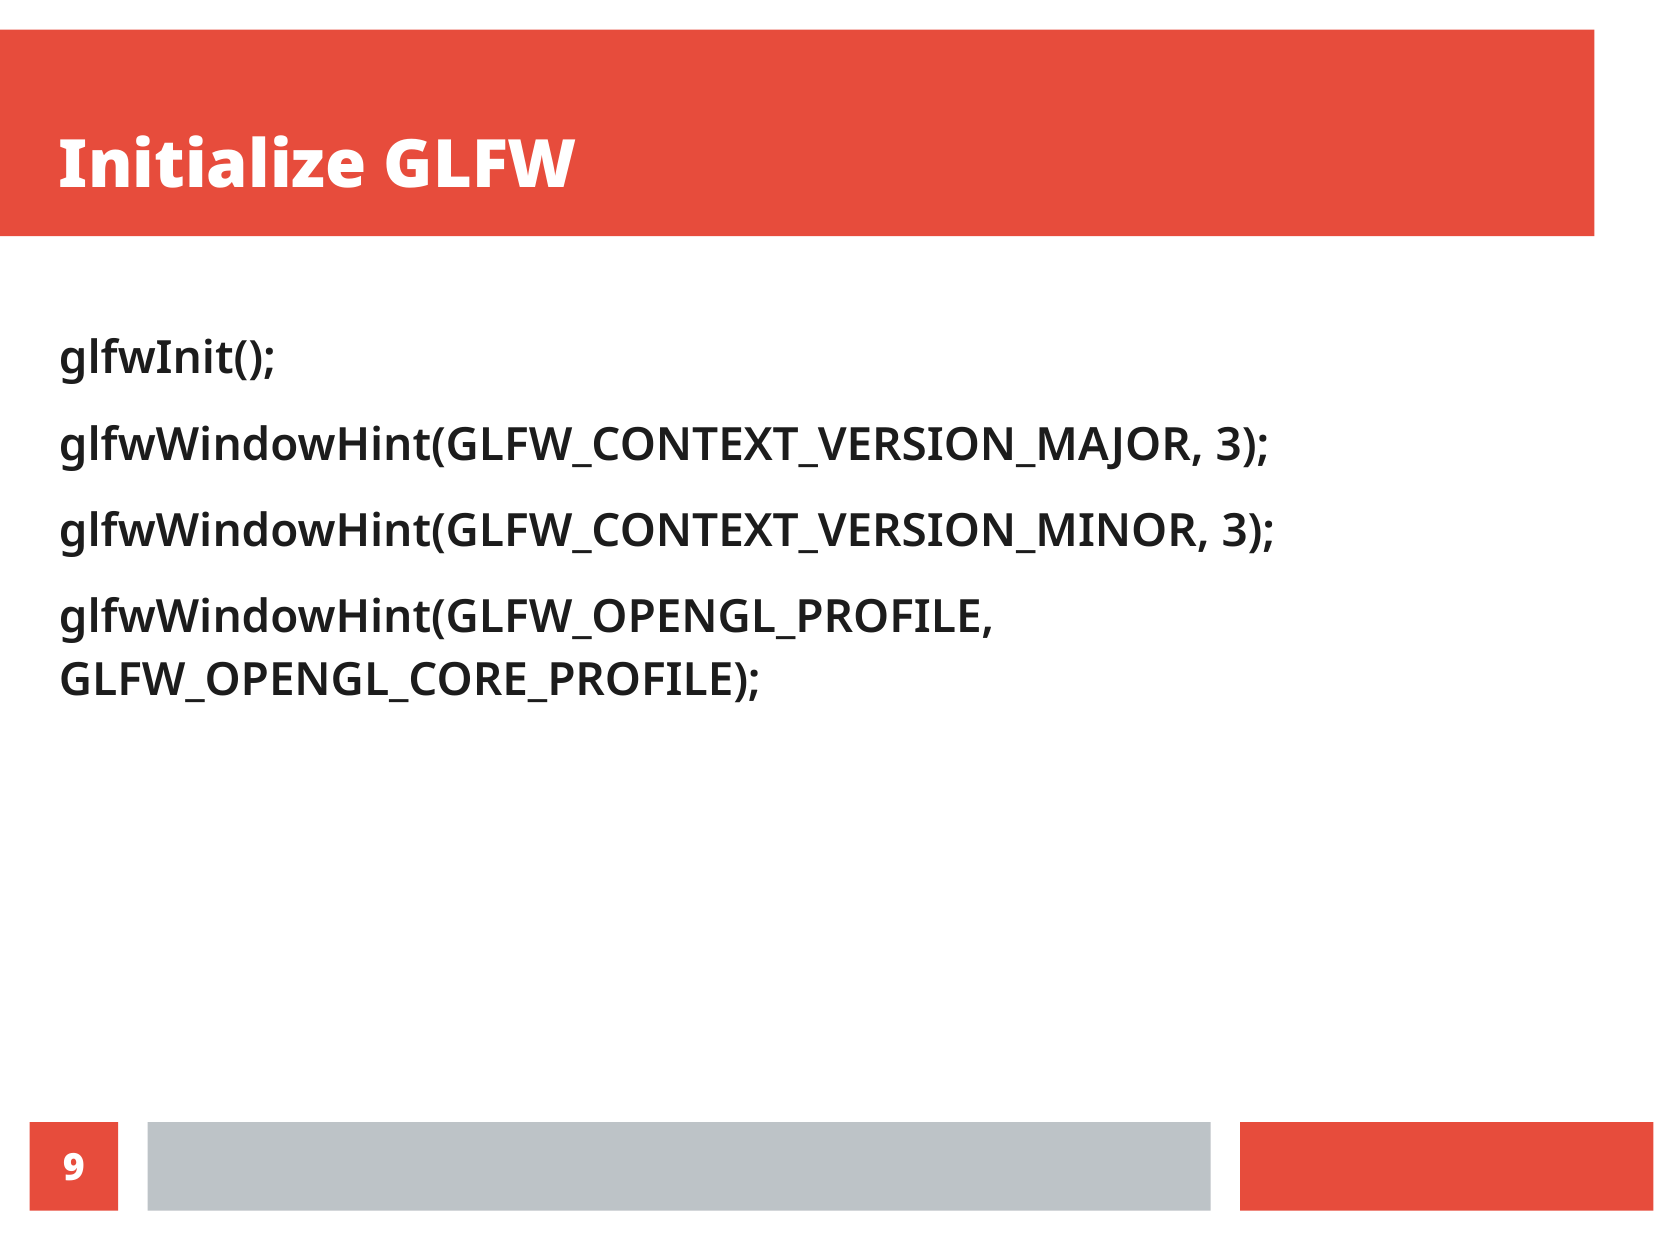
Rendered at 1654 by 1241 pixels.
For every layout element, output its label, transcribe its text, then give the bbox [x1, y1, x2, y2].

title Initialize GLFW [59, 59, 1595, 207]
list glfwInit(); glfwWindowHint(GLFW_CONTEXT_VERSION_MAJOR, 3); glfwWindowHint(GLFW_CONTEXT_VERSION_MINOR, 3); glfwWindowHint(GLFW_OPENGL_PROFILE, GLFW_OPENGL_CORE_PROFILE); [59, 324, 1565, 1093]
